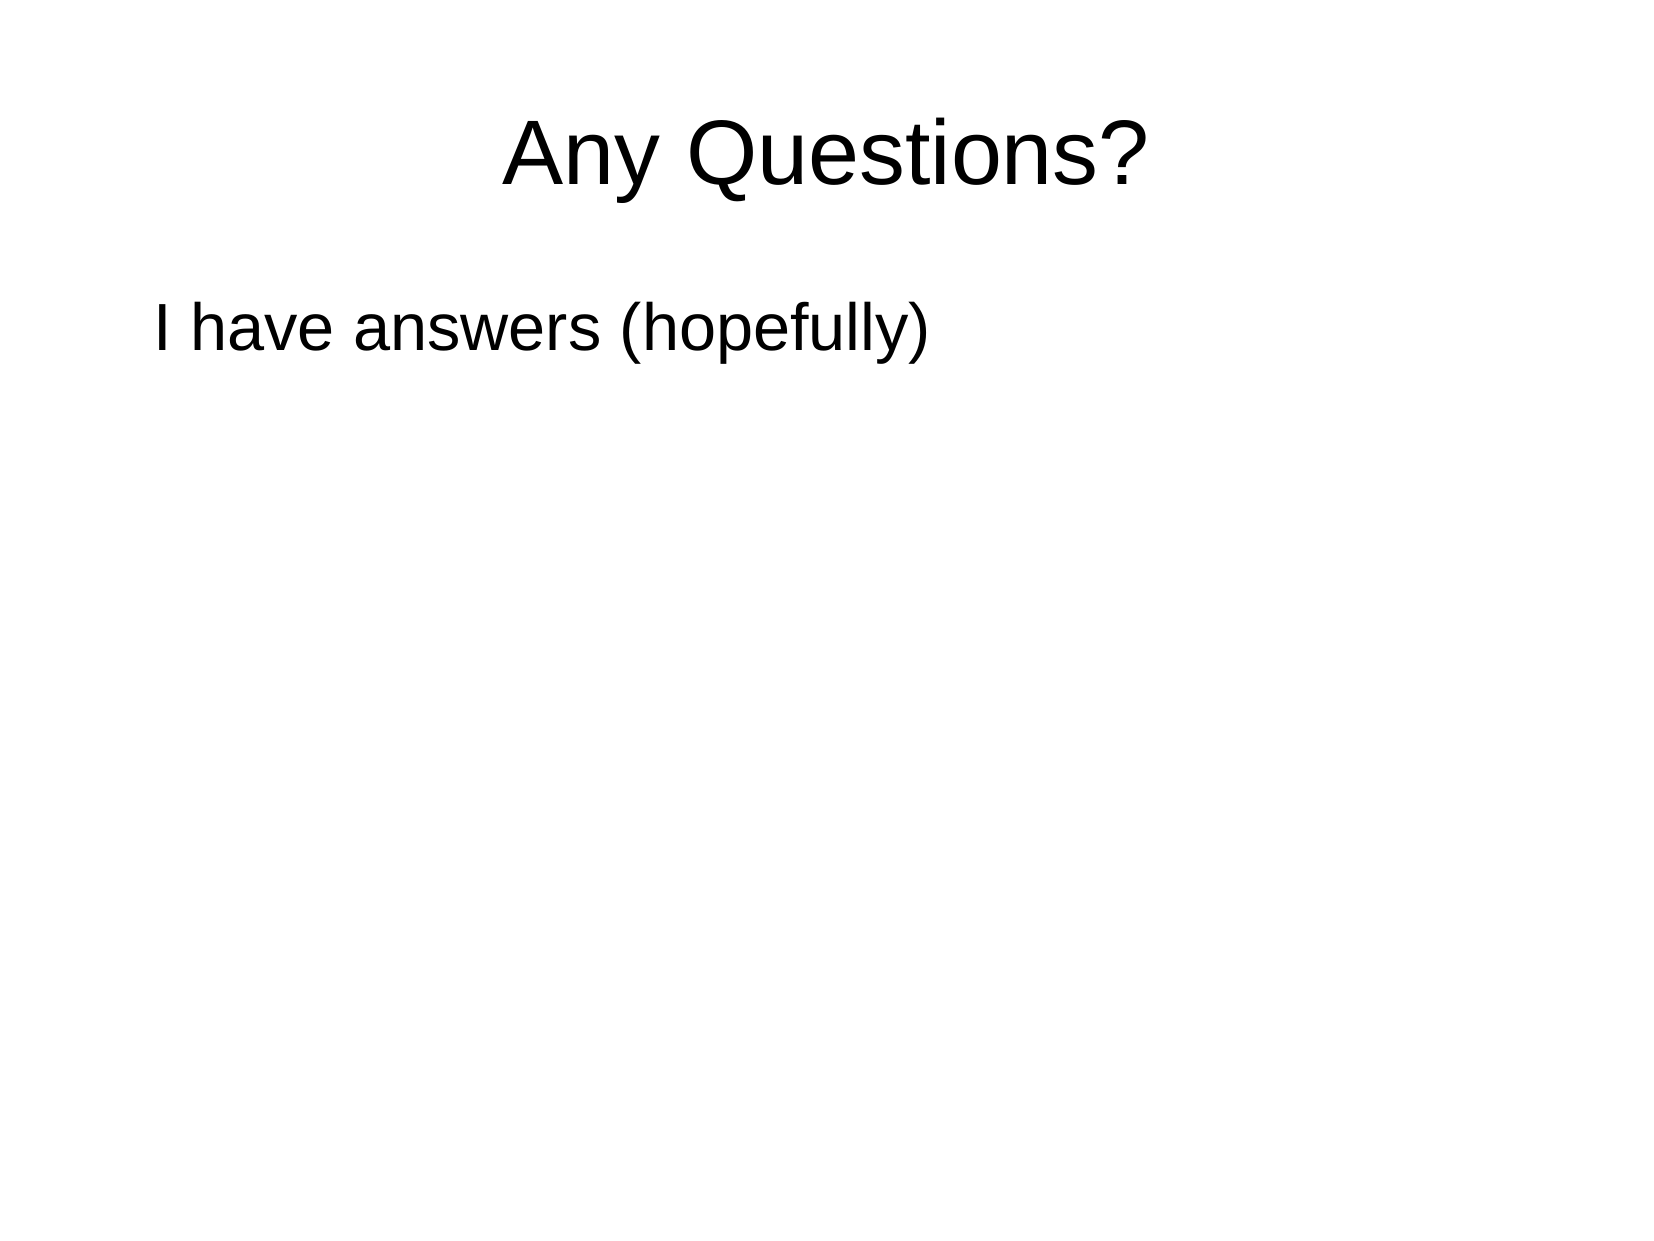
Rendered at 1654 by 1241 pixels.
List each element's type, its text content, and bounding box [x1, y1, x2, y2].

list I have answers (hopefully) [82, 290, 1571, 1010]
title Any Questions? [82, 49, 1571, 257]
